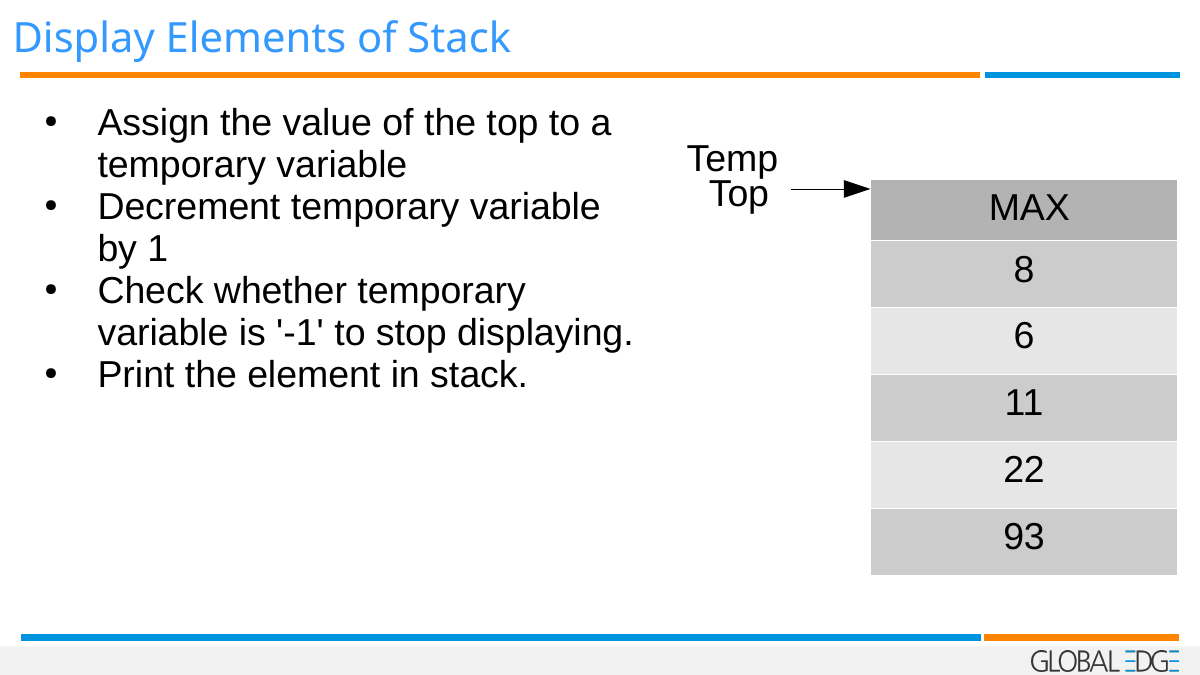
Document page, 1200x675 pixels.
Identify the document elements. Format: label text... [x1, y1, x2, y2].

text_box Top [673, 165, 815, 260]
picture [1031, 650, 1179, 672]
title Display Elements of Stack [12, 9, 1088, 63]
text_box Temp [661, 129, 804, 201]
table_cell 8 [871, 241, 1177, 307]
table_header MAX [871, 180, 1177, 240]
text_box Assign the value of the top to a temporary variable Decrement temporary variable by 1 Check whether temporary variable is '-1' to stop displaying. Print the element in stack. [11, 94, 662, 404]
table_cell 93 [871, 509, 1177, 575]
table_cell 11 [871, 375, 1177, 441]
table_cell 22 [871, 442, 1177, 508]
table_cell 6 [871, 308, 1177, 374]
